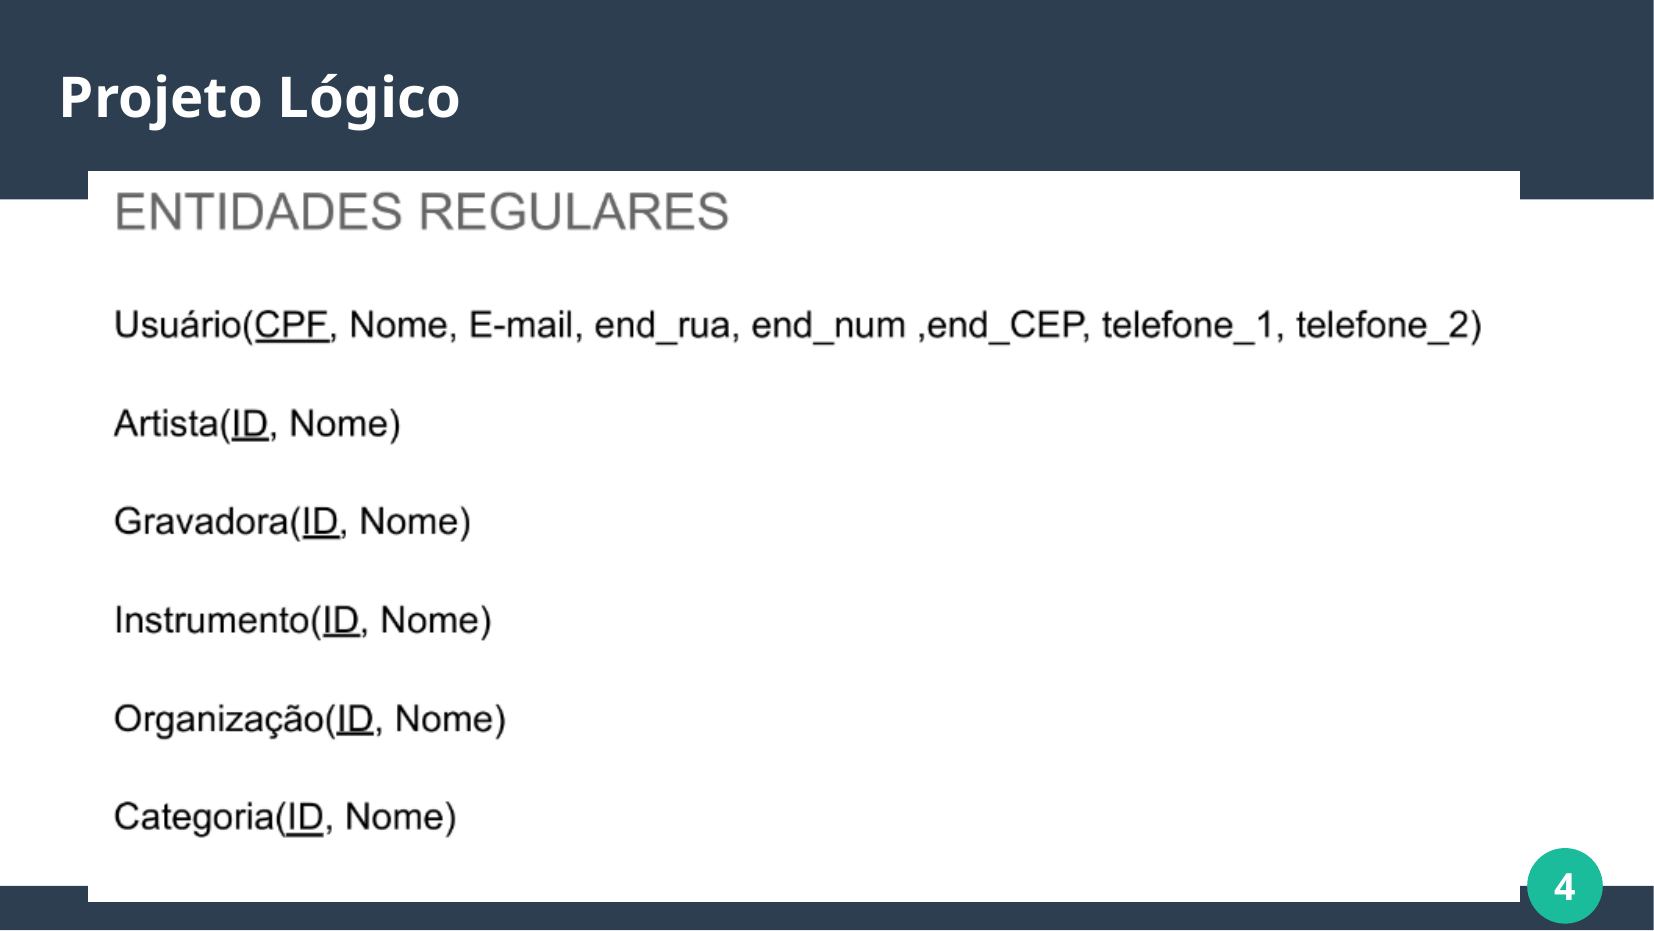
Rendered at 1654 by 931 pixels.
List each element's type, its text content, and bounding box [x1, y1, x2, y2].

picture [88, 171, 1520, 902]
title Projeto Lógico [59, 37, 1595, 156]
